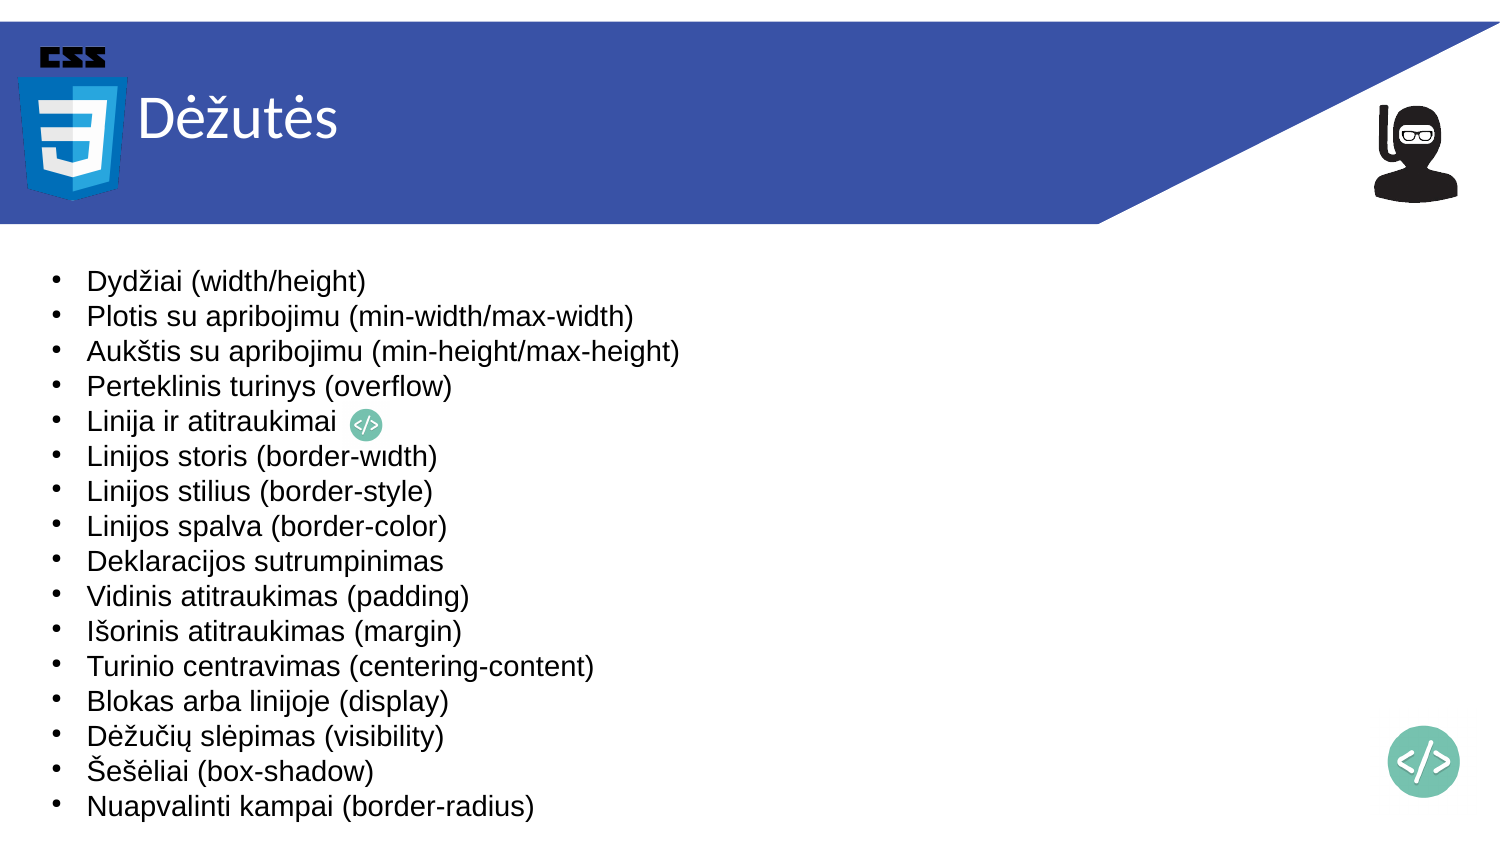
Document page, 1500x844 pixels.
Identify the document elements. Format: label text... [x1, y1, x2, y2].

text_box [1096, 167, 1500, 227]
text_box [1404, 23, 1500, 72]
picture [342, 401, 390, 449]
picture [1370, 708, 1477, 815]
picture [17, 46, 128, 201]
text_box Dydžiai (width/height) Plotis su apribojimu (min-width/max-width) Aukštis su apribojimu (min-height/max-height) Perteklinis turinys (overflow) Linija ir atitraukimai Linijos storis (border-width) Linijos stilius (border-style) Linijos spalva (border-color) Deklaracijos sutrumpinimas Vidinis atitraukimas (padding) Išorinis atitraukimas (margin) Turinio centravimas (centering-content) Blokas arba linijoje (display) Dėžučių slėpimas (visibility) Šešėliai (box-shadow) Nuapvalinti kampai (border-radius) [36, 247, 1389, 789]
picture [1326, 167, 1500, 211]
title Dėžutės [128, 72, 1500, 167]
